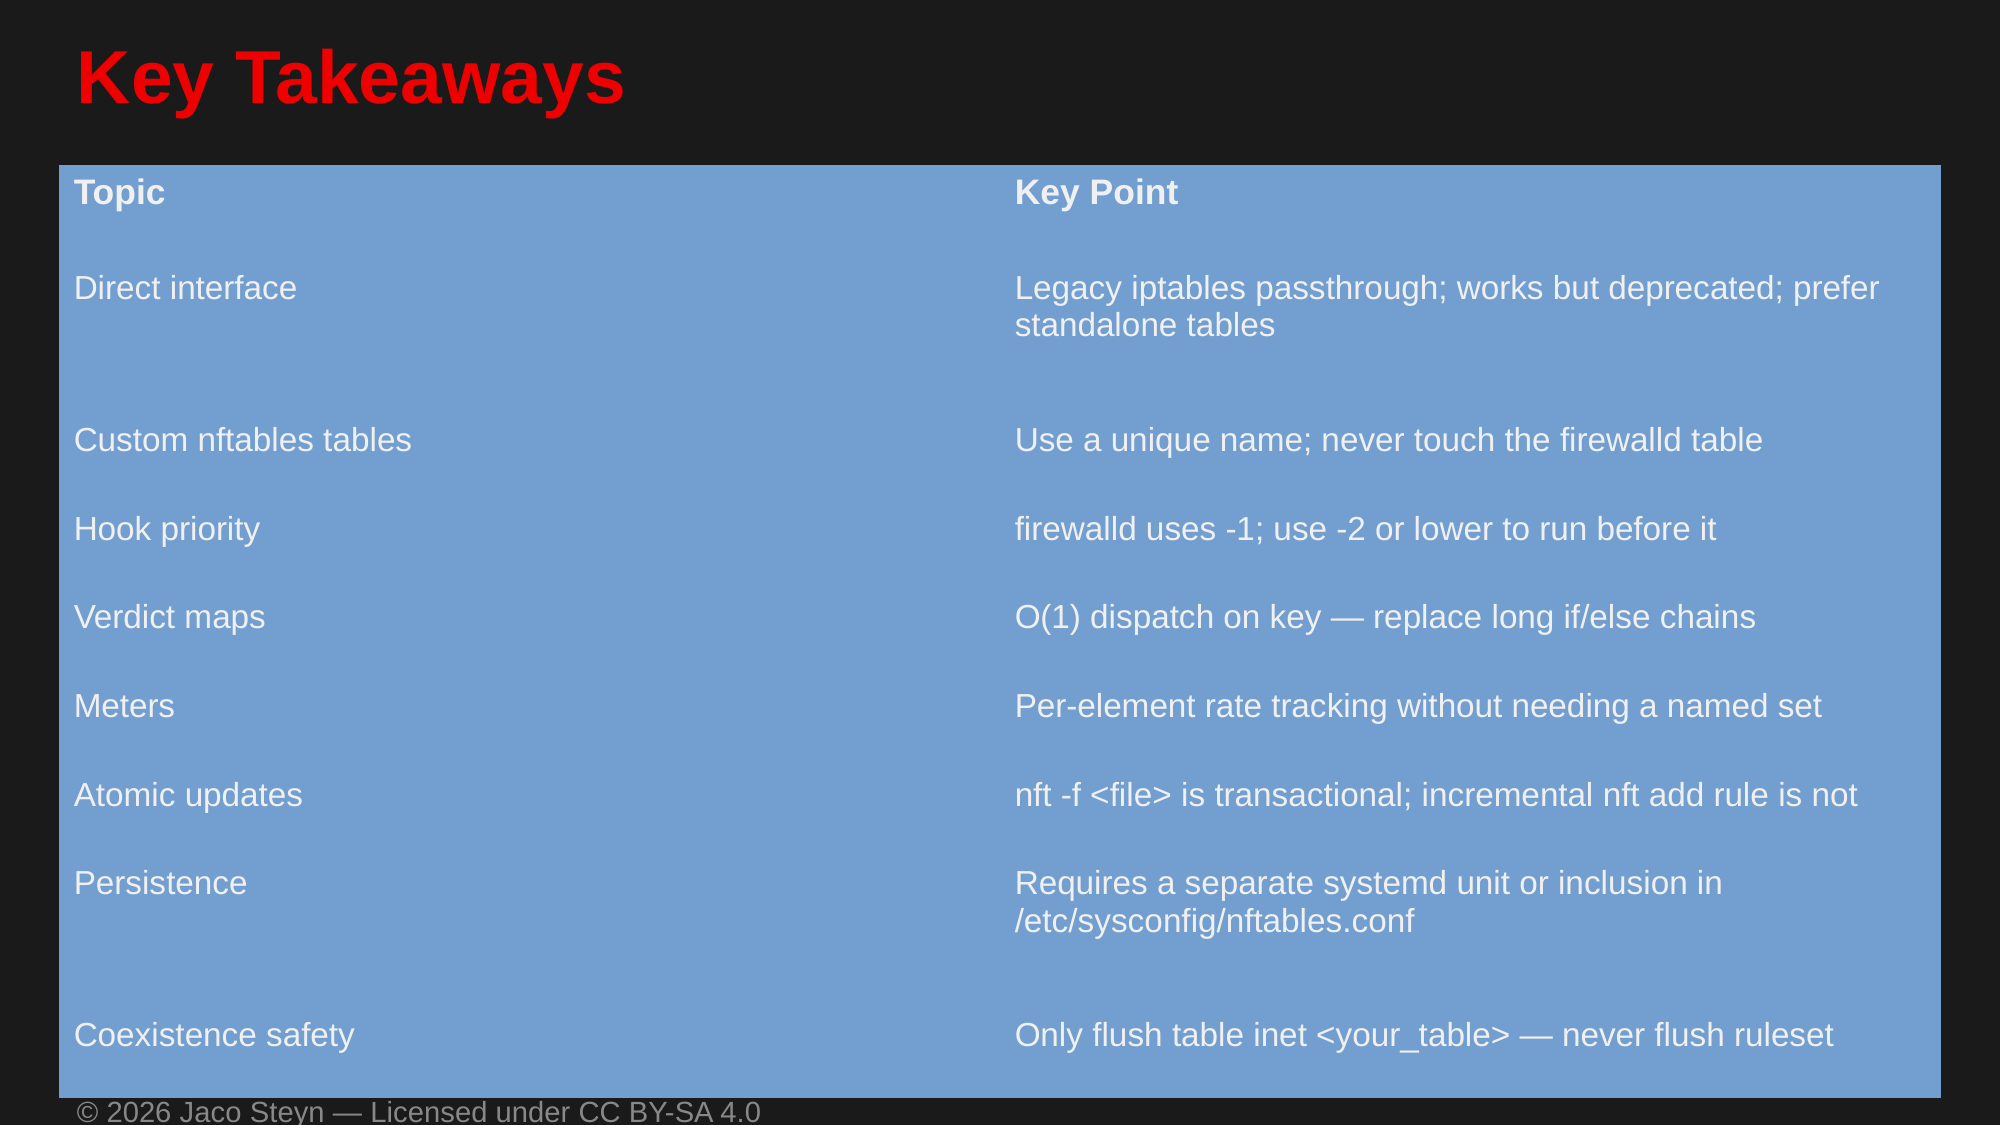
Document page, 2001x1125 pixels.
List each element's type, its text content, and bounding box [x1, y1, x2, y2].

table_cell Requires a separate systemd unit or inclusion in /etc/sysconfig/nftables.conf [1000, 858, 1941, 1010]
table_cell Coexistence safety [59, 1010, 1000, 1083]
table_cell Custom nftables tables [59, 414, 1000, 503]
table_cell Use a unique name; never touch the firewalld table [1000, 414, 1941, 503]
table_cell Legacy iptables passthrough; works but deprecated; prefer standalone tables [1000, 262, 1941, 414]
table_cell firewalld uses -1; use -2 or lower to run before it [1000, 503, 1941, 592]
table_cell Per-element rate tracking without needing a named set [1000, 680, 1941, 769]
text_box Key Takeaways [59, 23, 1942, 142]
table_cell Meters [59, 680, 1000, 769]
table_cell Atomic updates [59, 769, 1000, 858]
table_cell Hook priority [59, 503, 1000, 592]
table_cell Only flush table inet <your_table> — never flush ruleset [1000, 1010, 1941, 1083]
table_header Topic [59, 165, 1000, 262]
table_cell Direct interface [59, 262, 1000, 414]
text_box © 2026 Jaco Steyn — Licensed under CC BY-SA 4.0 [59, 1083, 1942, 1120]
table_cell Verdict maps [59, 592, 1000, 680]
table_header Key Point [1000, 165, 1941, 262]
table_cell O(1) dispatch on key — replace long if/else chains [1000, 592, 1941, 680]
table_cell nft -f <file> is transactional; incremental nft add rule is not [1000, 769, 1941, 858]
table_cell Persistence [59, 858, 1000, 1010]
